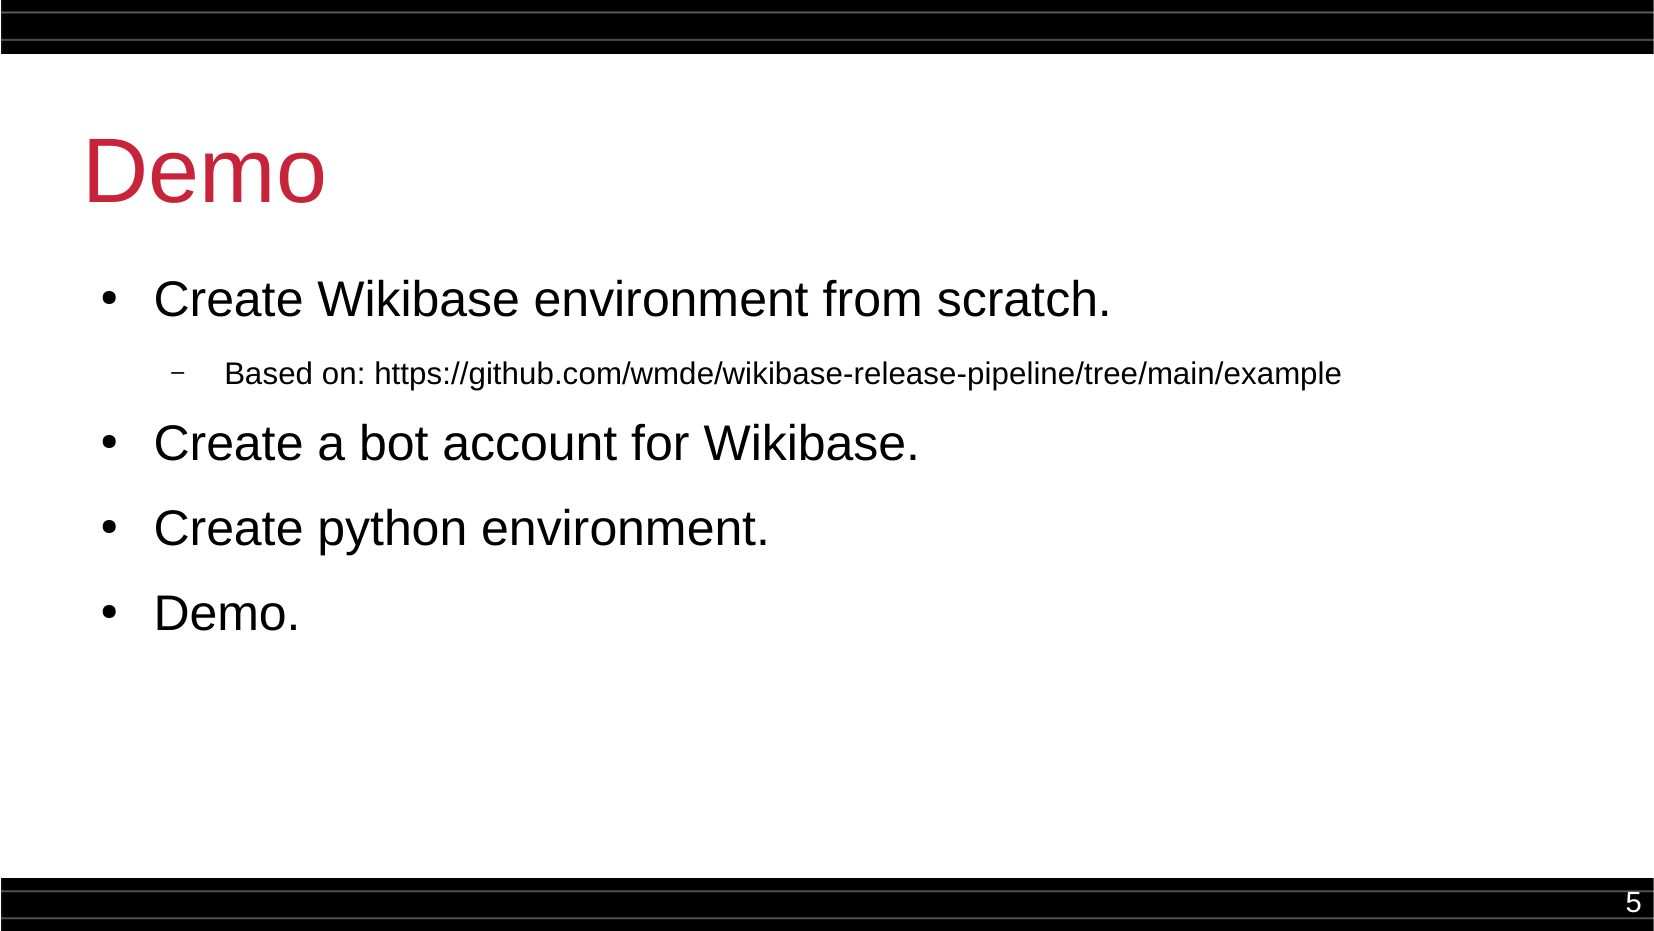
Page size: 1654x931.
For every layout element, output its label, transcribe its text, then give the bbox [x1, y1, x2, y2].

title Demo [82, 92, 1571, 249]
picture [1, 0, 1654, 54]
list Create Wikibase environment from scratch. Based on: https://github.com/wmde/wikibase-release-pipeline/tree/main/example Create a bot account for Wikibase. Create python environment. Demo. [82, 271, 1571, 851]
picture [1, 878, 1654, 931]
